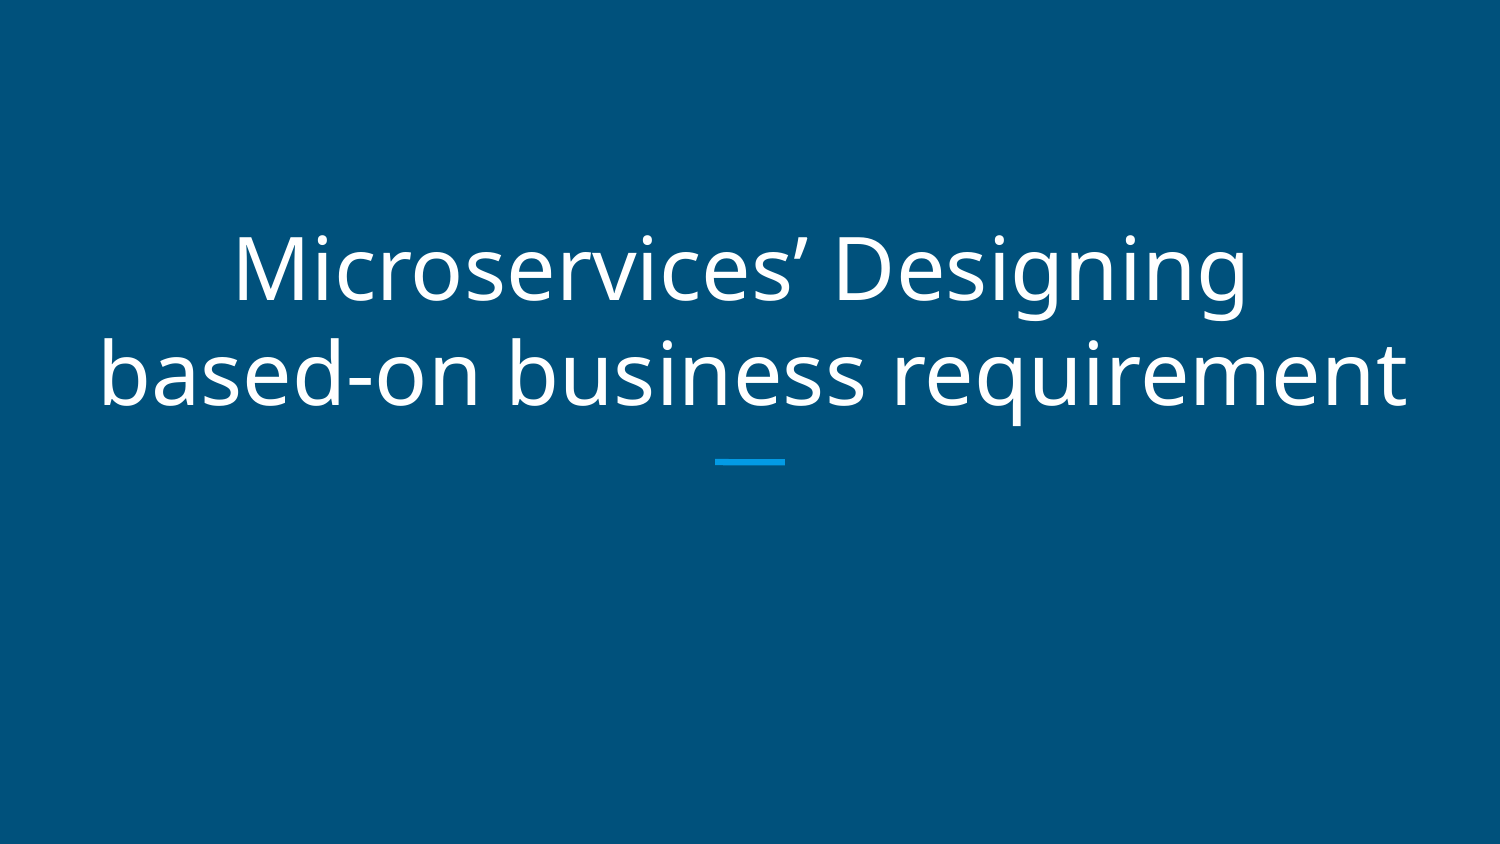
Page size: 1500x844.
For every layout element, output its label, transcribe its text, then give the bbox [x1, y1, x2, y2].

title Microservices’ Designing based-on business requirement [78, 289, 1428, 439]
